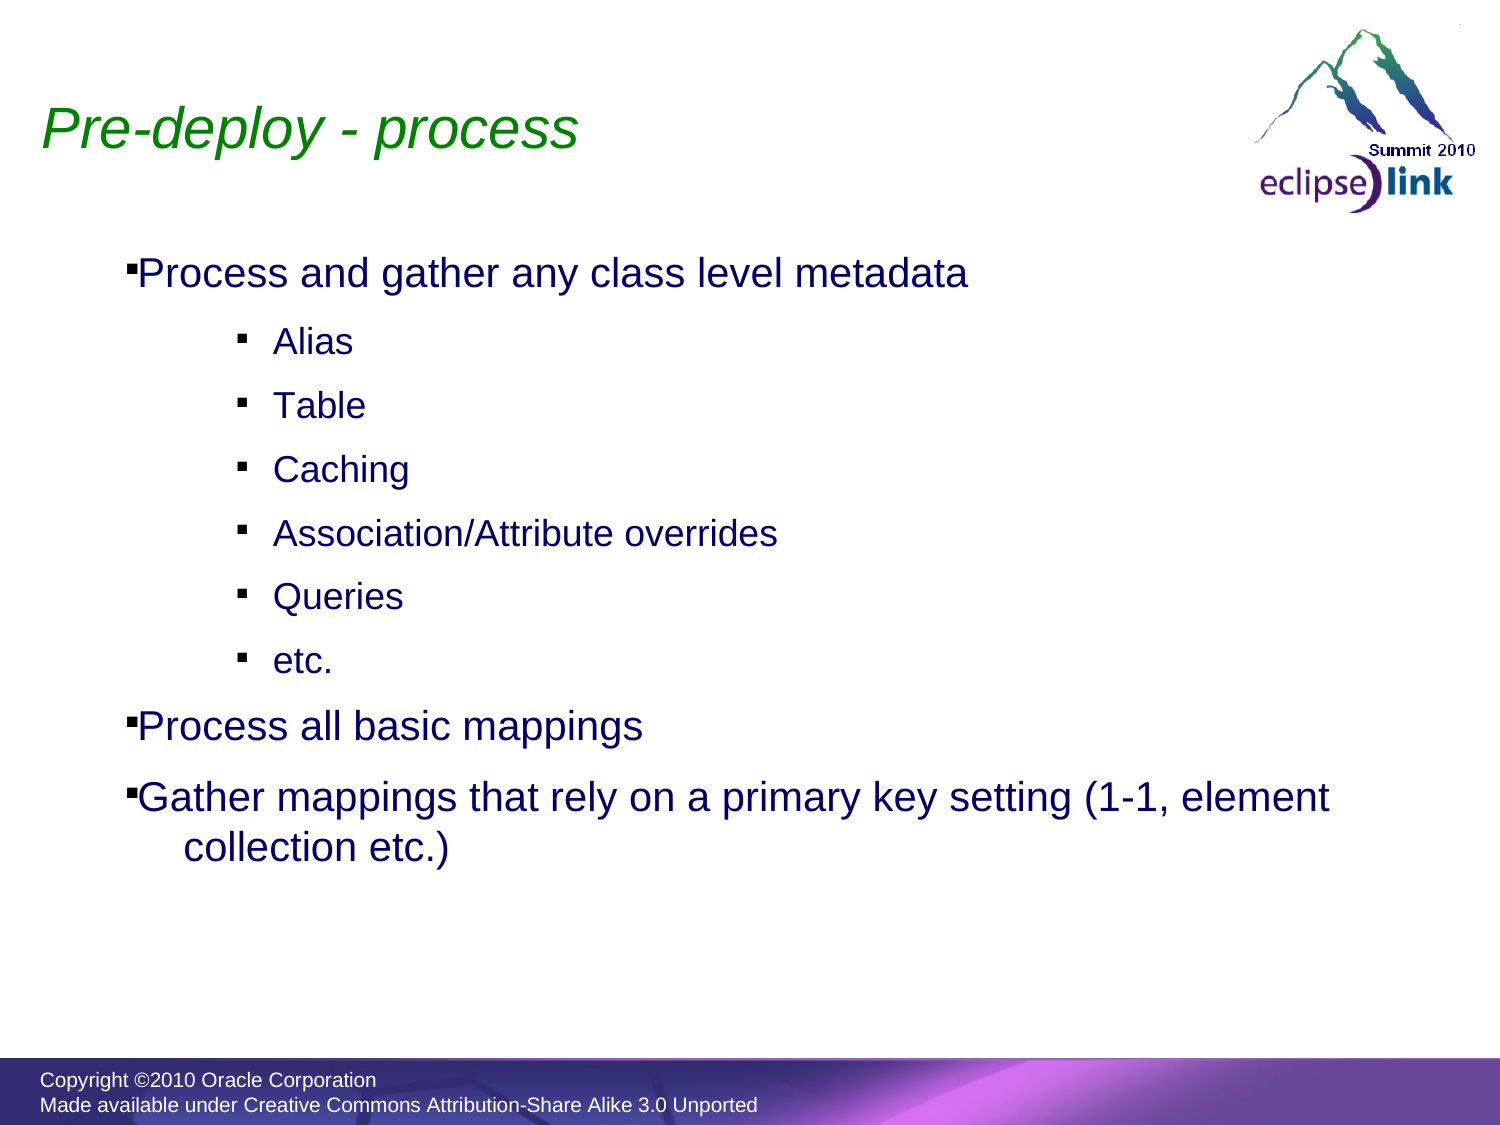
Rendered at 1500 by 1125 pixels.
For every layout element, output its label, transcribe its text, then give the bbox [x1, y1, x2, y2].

title Pre-deploy - process [26, 90, 1223, 173]
list Process and gather any class level metadata Alias Table Caching Association/Attribute overrides Queries etc. Process all basic mappings Gather mappings that rely on a primary key setting (1-1, element collection etc.) [112, 237, 1388, 1021]
picture [1250, 24, 1478, 215]
picture [0, 1058, 1500, 1125]
